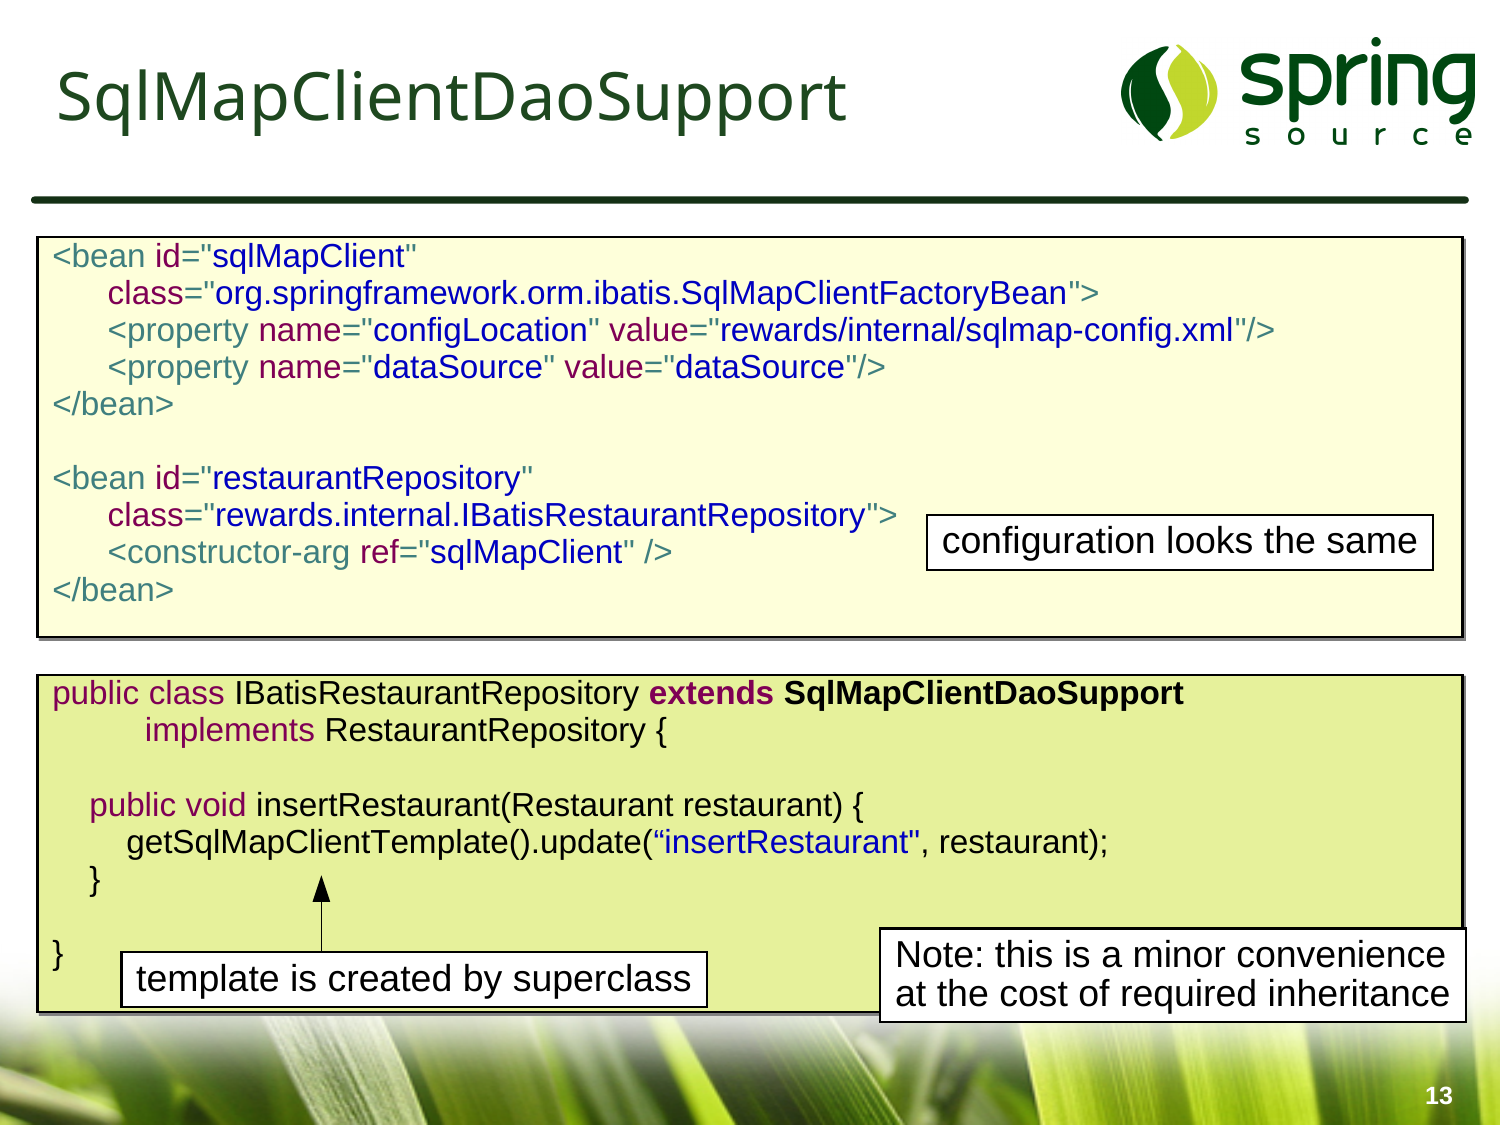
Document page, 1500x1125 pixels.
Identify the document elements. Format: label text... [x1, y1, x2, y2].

title SqlMapClientDaoSupport [56, 14, 1089, 176]
text_box public class IBatisRestaurantRepository extends SqlMapClientDaoSupport implements RestaurantRepository { public void insertRestaurant(Restaurant restaurant) { getSqlMapClientTemplate().update(“insertRestaurant", restaurant); } } [37, 674, 1463, 1013]
text_box Note: this is a minor convenience at the cost of required inheritance [880, 928, 1466, 1023]
text_box configuration looks the same [927, 515, 1434, 570]
text_box template is created by superclass [121, 952, 707, 1007]
picture [0, 944, 1500, 1125]
text_box <bean id="sqlMapClient" class="org.springframework.orm.ibatis.SqlMapClientFactoryBean"> <property name="configLocation" value="rewards/internal/sqlmap-config.xml"/> <property name="dataSource" value="dataSource"/> </bean> <bean id="restaurantRepository" class="rewards.internal.IBatisRestaurantRepository"> <constructor-arg ref="sqlMapClient" /> </bean> [37, 237, 1463, 638]
picture [1121, 37, 1475, 145]
